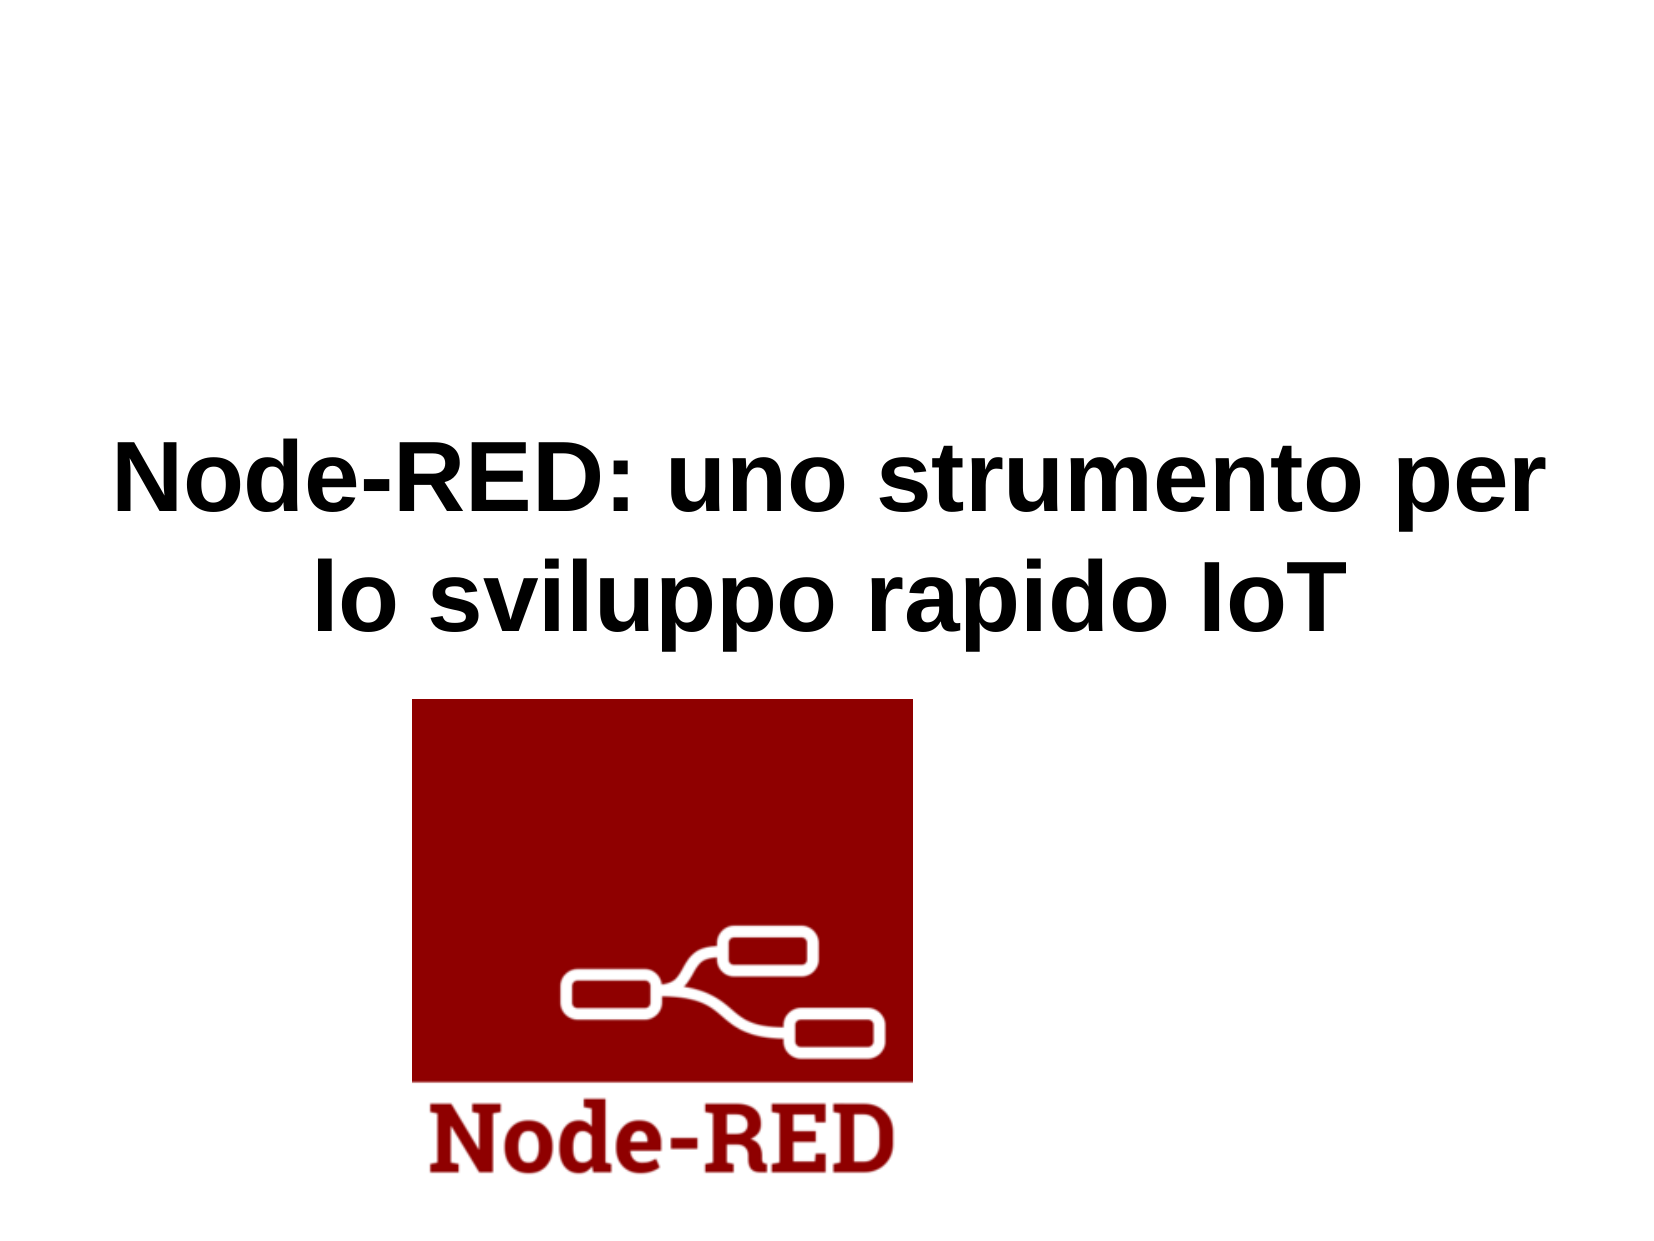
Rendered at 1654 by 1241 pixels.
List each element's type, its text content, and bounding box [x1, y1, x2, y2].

picture [412, 699, 913, 1201]
text_box Node-RED: uno strumento per lo sviluppo rapido IoT [45, 276, 1615, 856]
